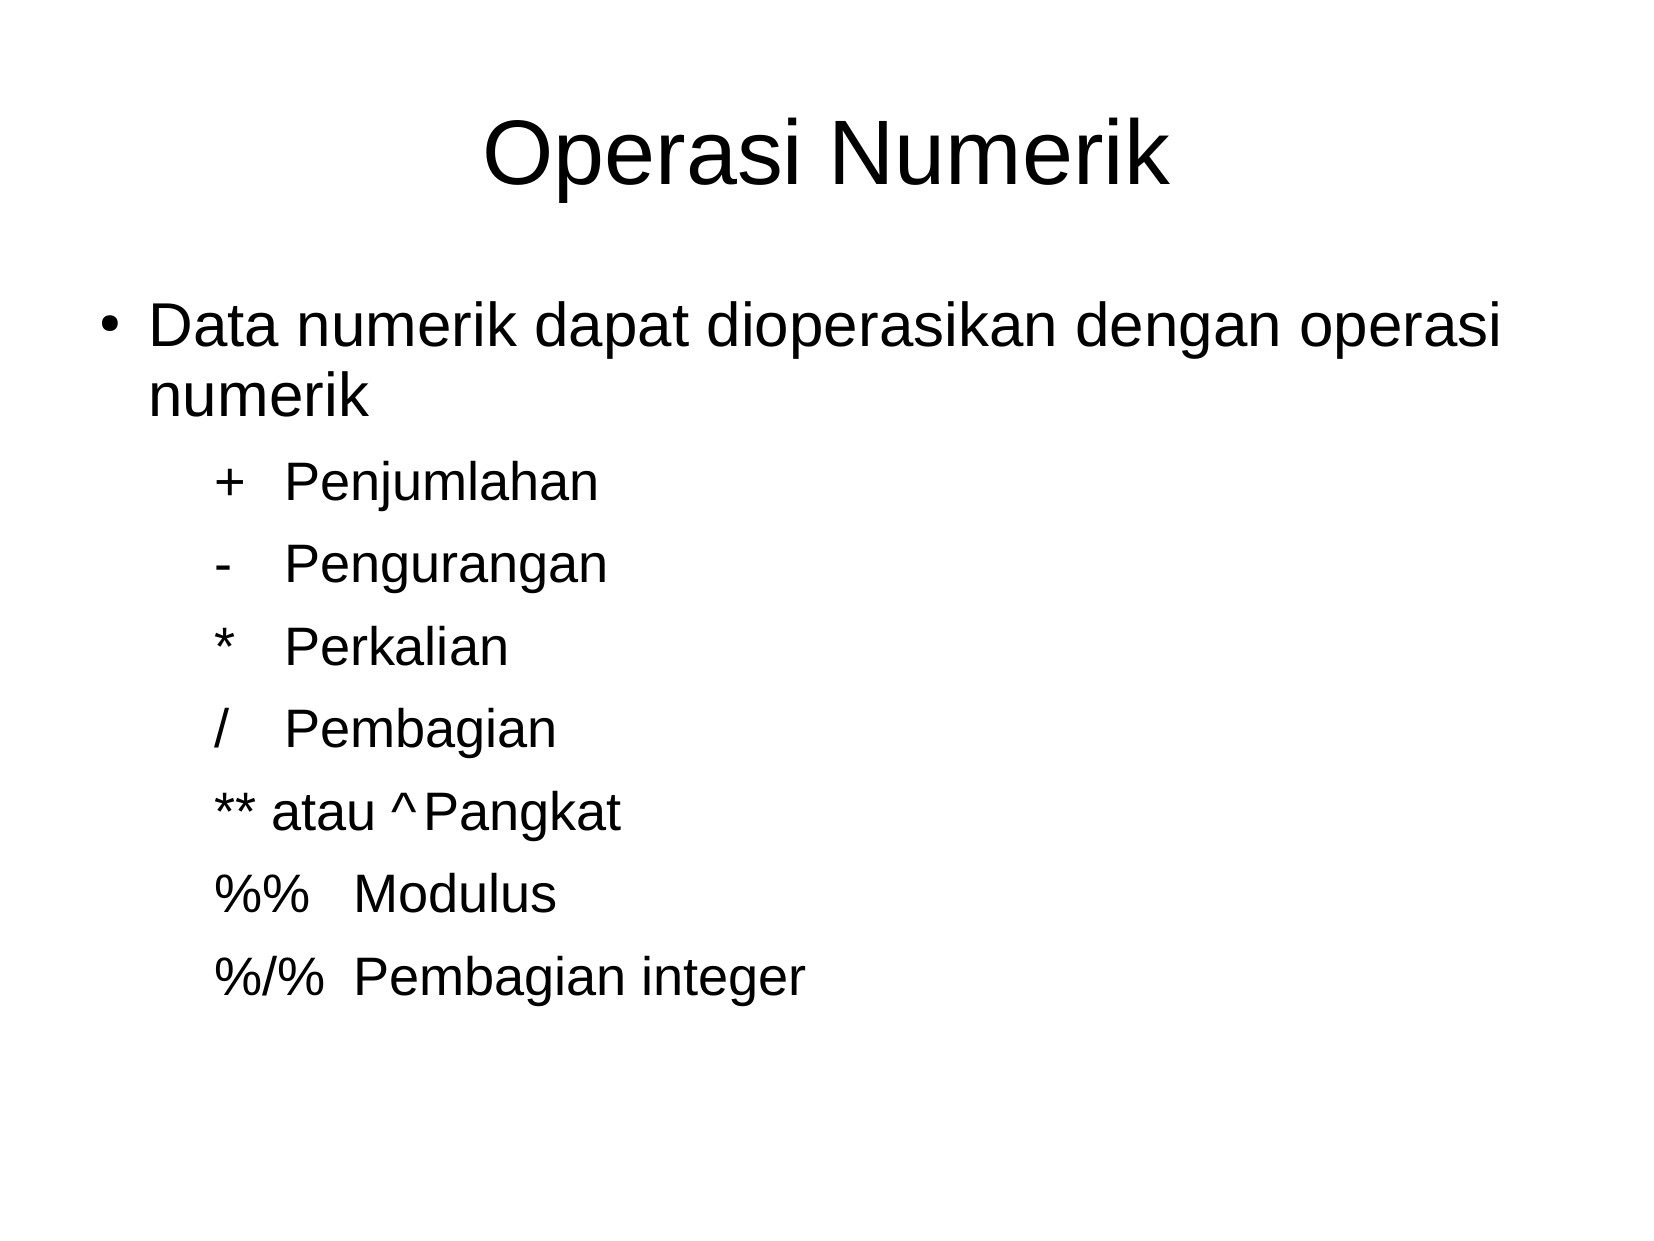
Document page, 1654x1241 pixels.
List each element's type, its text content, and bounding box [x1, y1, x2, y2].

list Data numerik dapat dioperasikan dengan operasi numerik + Penjumlahan - Pengurangan * Perkalian / Pembagian ** atau ^ Pangkat %% Modulus %/% Pembagian integer [82, 290, 1571, 1010]
title Operasi Numerik [82, 49, 1571, 257]
